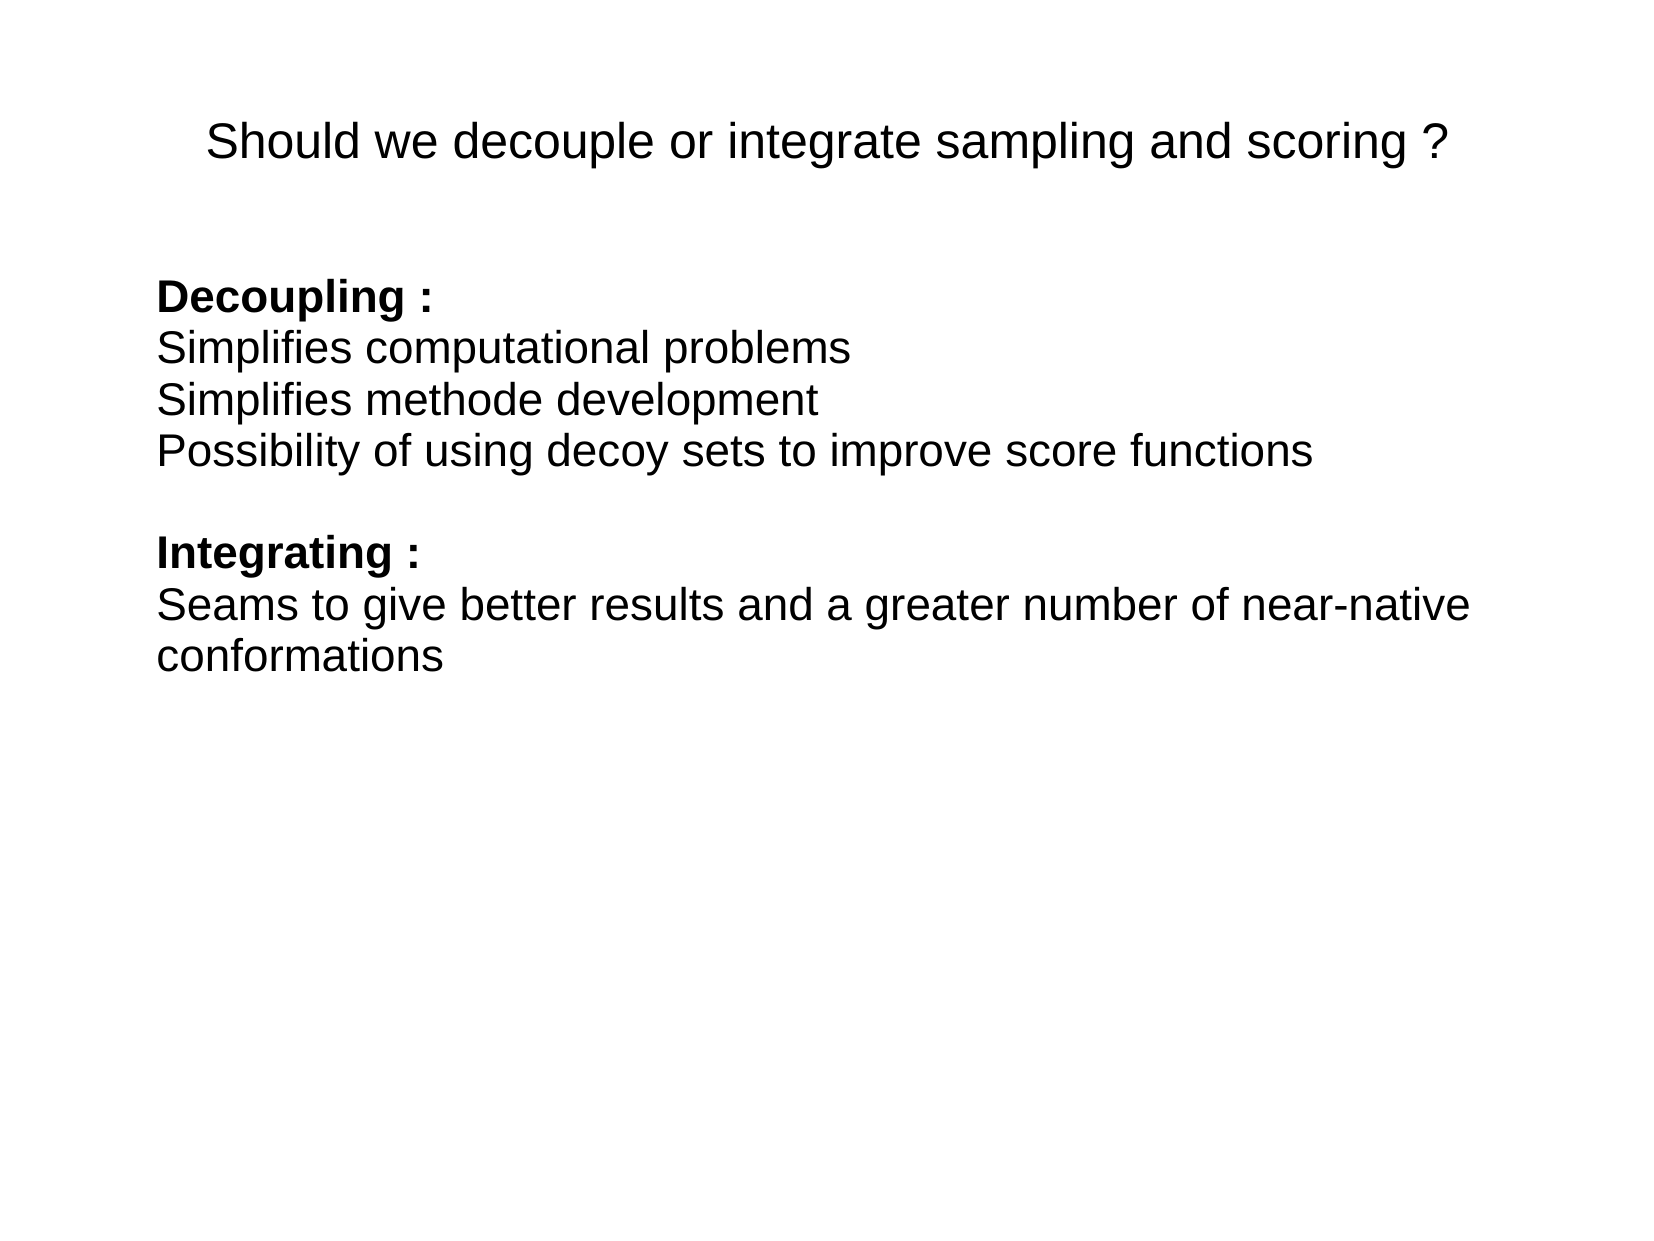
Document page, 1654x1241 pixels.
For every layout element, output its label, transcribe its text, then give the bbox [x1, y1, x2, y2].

text_box Decoupling : Simplifies computational problems Simplifies methode development Possibility of using decoy sets to improve score functions Integrating : Seams to give better results and a greater number of near-native conformations [141, 263, 1560, 792]
text_box Should we decouple or integrate sampling and scoring ? [119, 106, 1536, 276]
